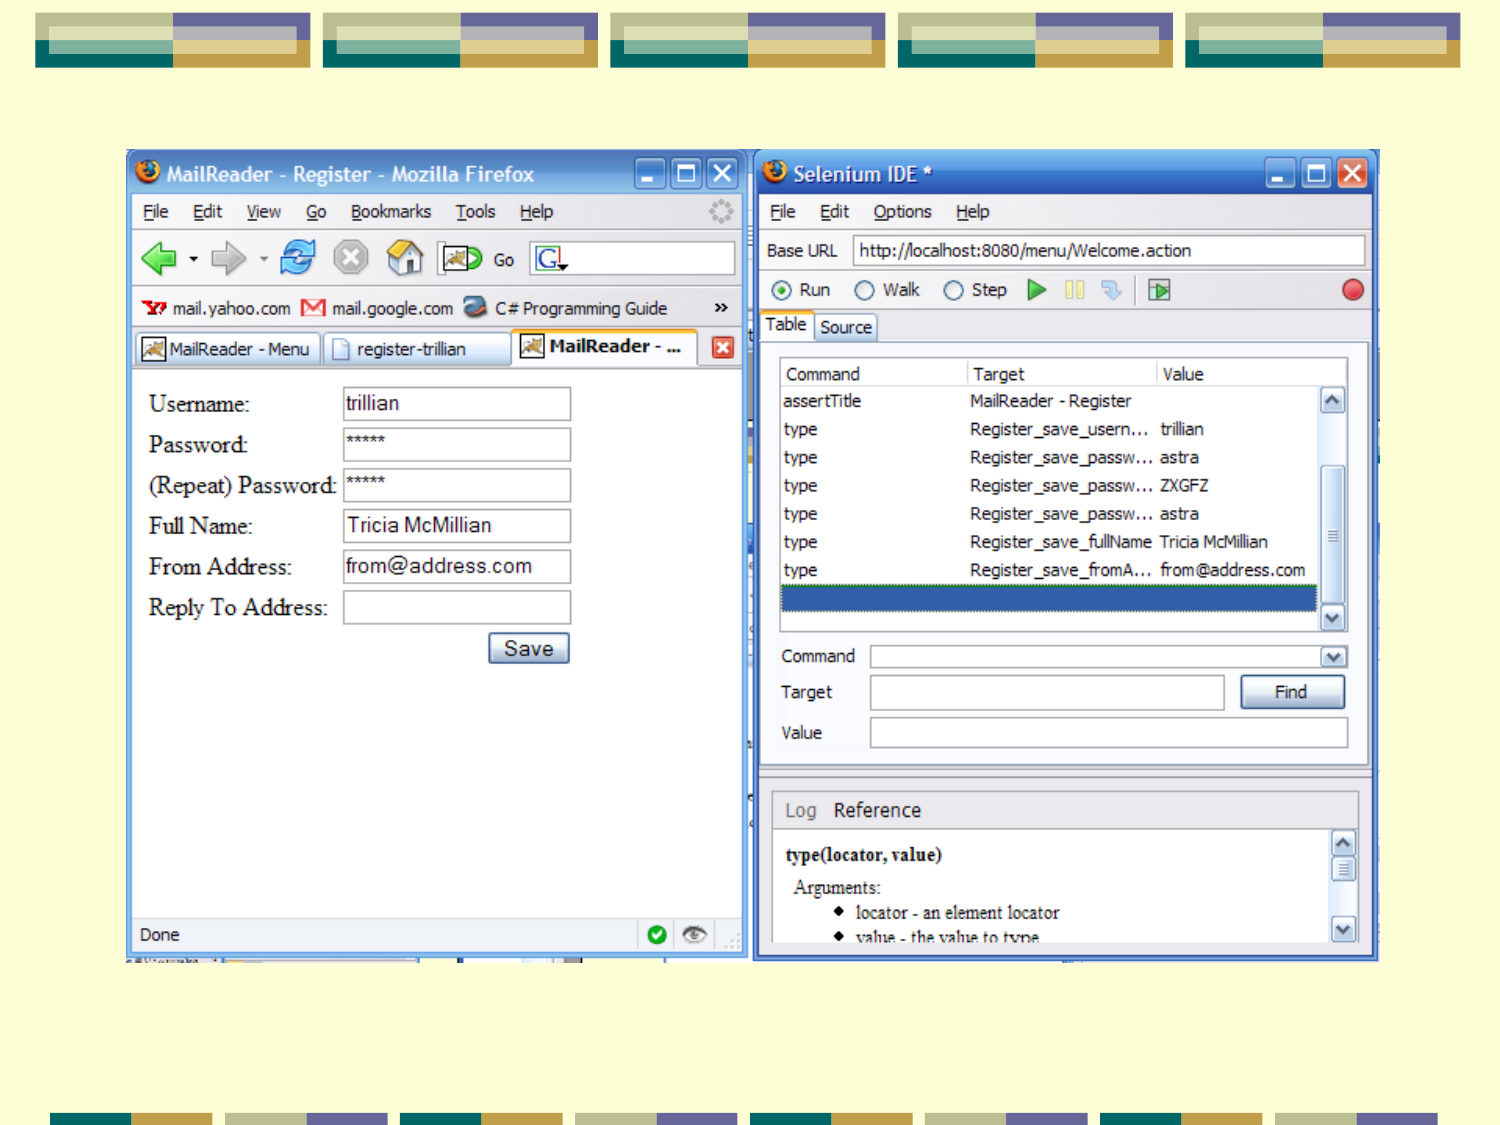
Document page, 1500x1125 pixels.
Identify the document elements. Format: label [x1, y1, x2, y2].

picture [126, 149, 1380, 963]
